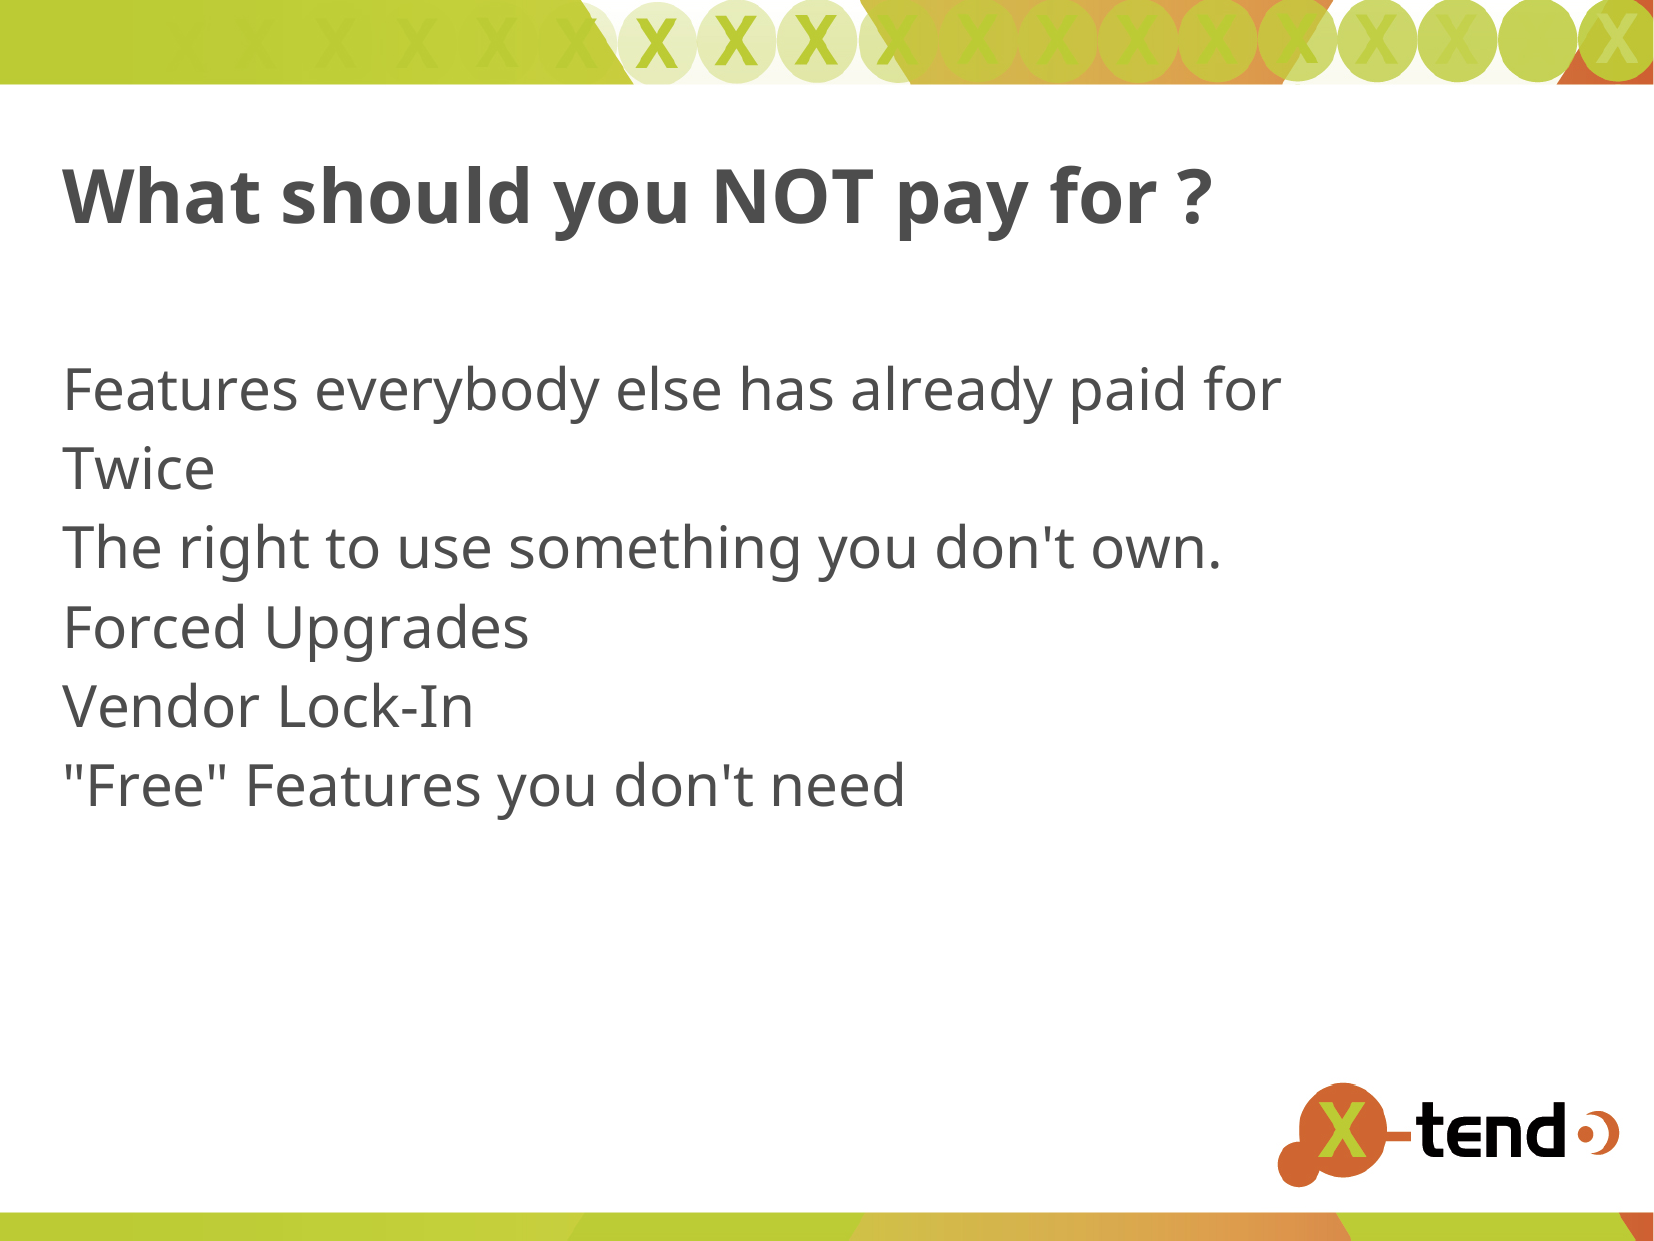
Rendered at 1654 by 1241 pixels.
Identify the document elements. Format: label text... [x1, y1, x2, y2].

text_box What should you NOT pay for ? Features everybody else has already paid for Twice The right to use something you don't own. Forced Upgrades Vendor Lock-In "Free" Features you don't need [47, 135, 1425, 1139]
picture [0, 0, 1654, 1241]
